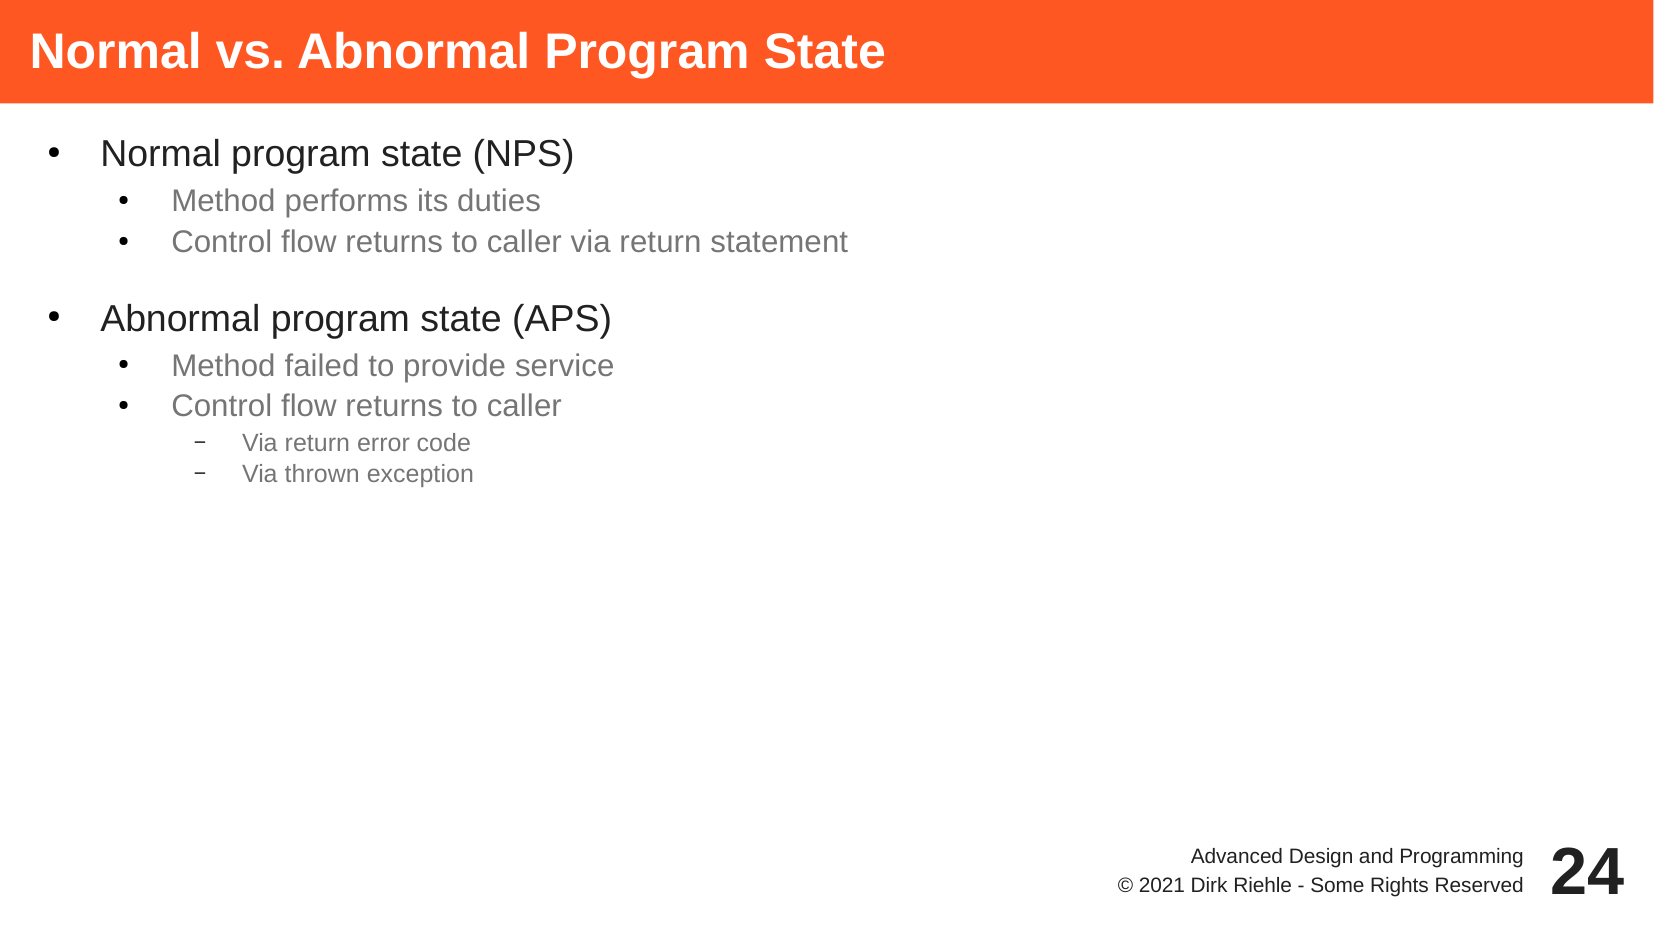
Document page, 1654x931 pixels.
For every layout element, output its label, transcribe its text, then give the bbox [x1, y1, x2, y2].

title Normal vs. Abnormal Program State [0, 0, 1654, 104]
list Normal program state (NPS) Method performs its duties Control flow returns to caller via return statement Abnormal program state (APS) Method failed to provide service Control flow returns to caller Via return error code Via thrown exception [29, 132, 1625, 813]
